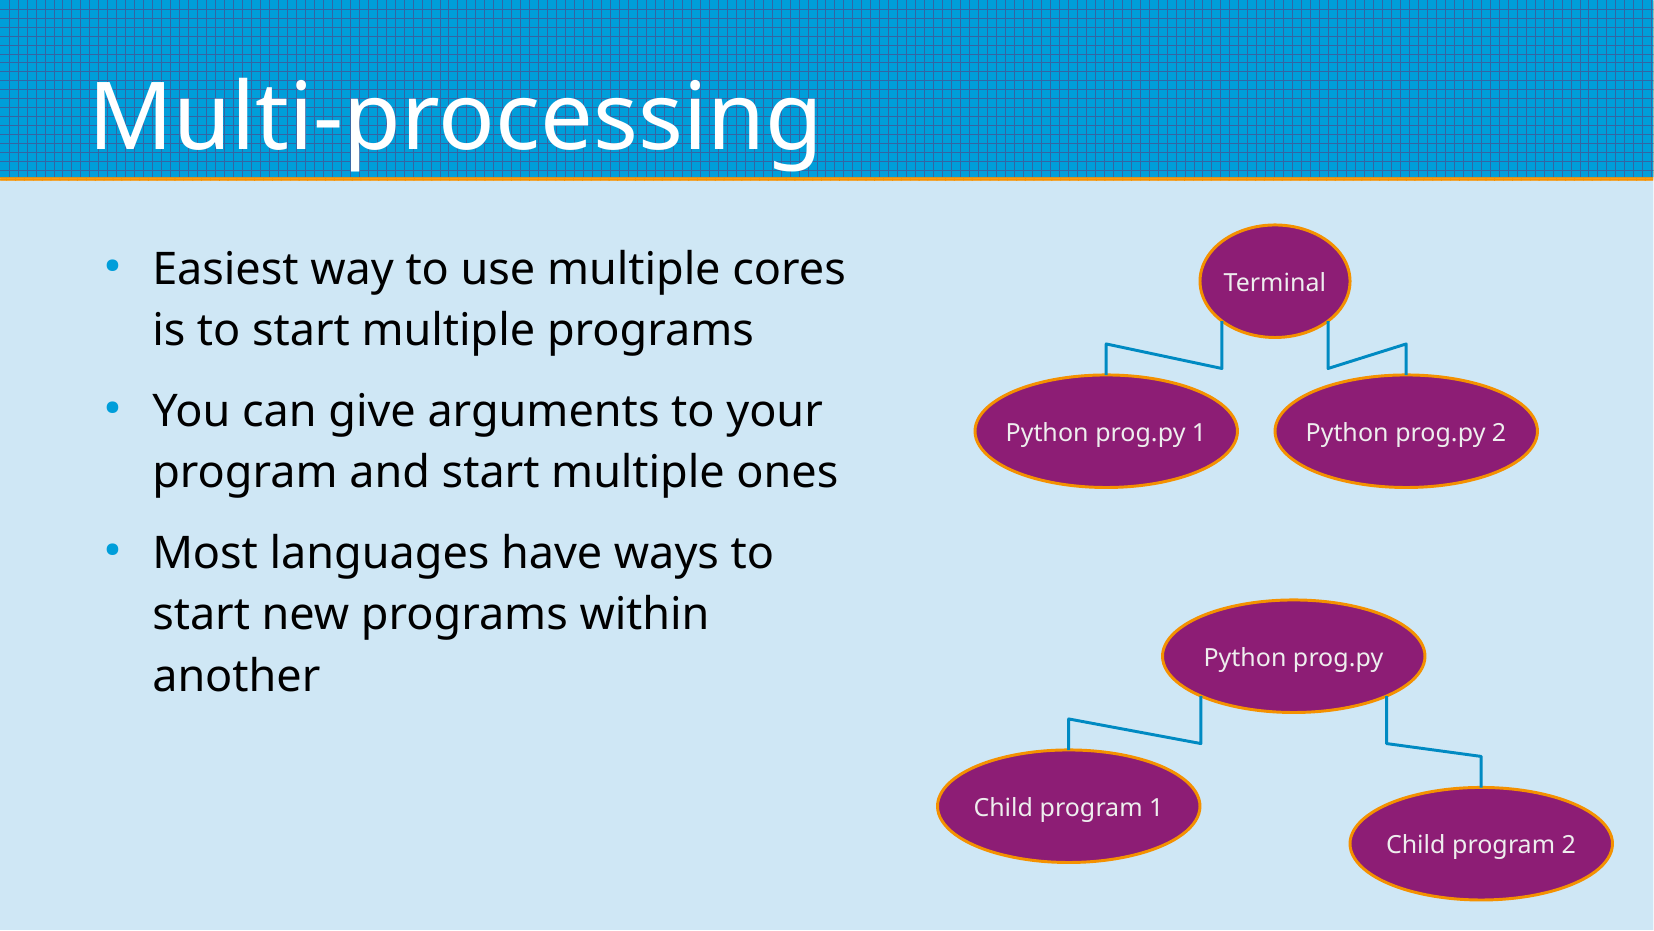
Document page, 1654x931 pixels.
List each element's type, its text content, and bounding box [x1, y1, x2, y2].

list Easiest way to use multiple cores is to start multiple programs You can give arguments to your program and start multiple ones Most languages have ways to start new programs within another [88, 236, 863, 813]
text_box Terminal [1200, 224, 1351, 338]
text_box Python prog.py 1 [975, 374, 1238, 488]
title Multi-processing [88, 14, 1565, 178]
text_box Child program 2 [1350, 787, 1613, 901]
text_box Python prog.py [1162, 599, 1426, 713]
text_box Child program 1 [937, 749, 1201, 863]
text_box Python prog.py 2 [1275, 374, 1538, 488]
